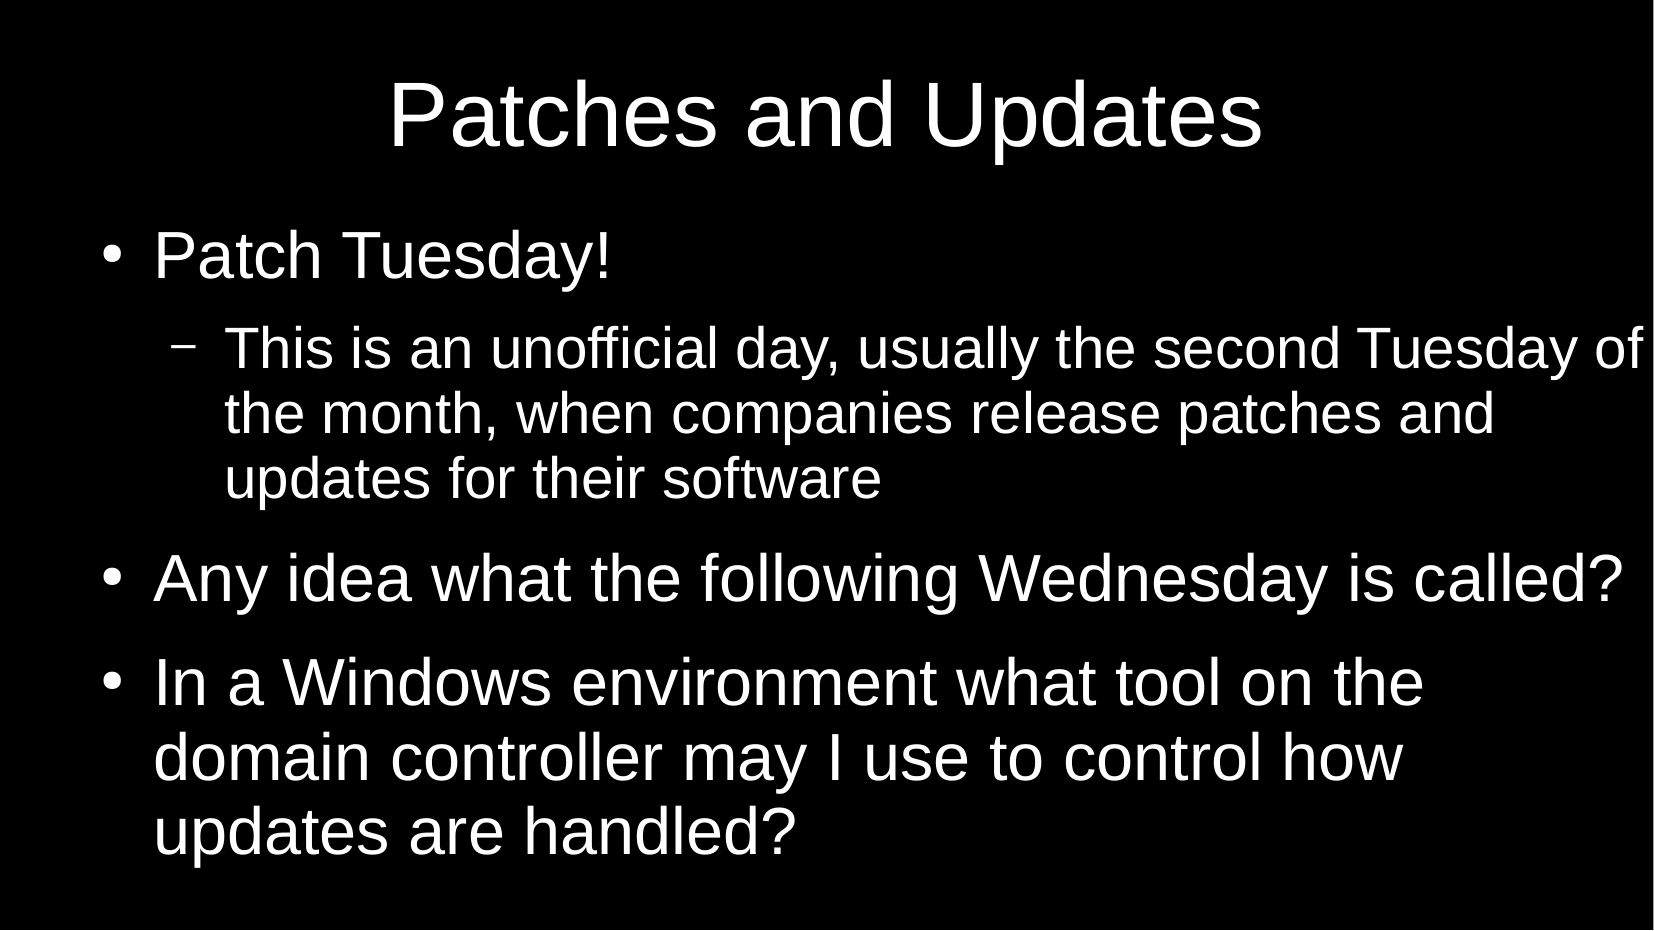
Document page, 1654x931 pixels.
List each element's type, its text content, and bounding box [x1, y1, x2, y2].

list Patch Tuesday! This is an unofficial day, usually the second Tuesday of the month, when companies release patches and updates for their software Any idea what the following Wednesday is called? In a Windows environment what tool on the domain controller may I use to control how updates are handled? [82, 217, 1651, 901]
title Patches and Updates [82, 37, 1571, 193]
